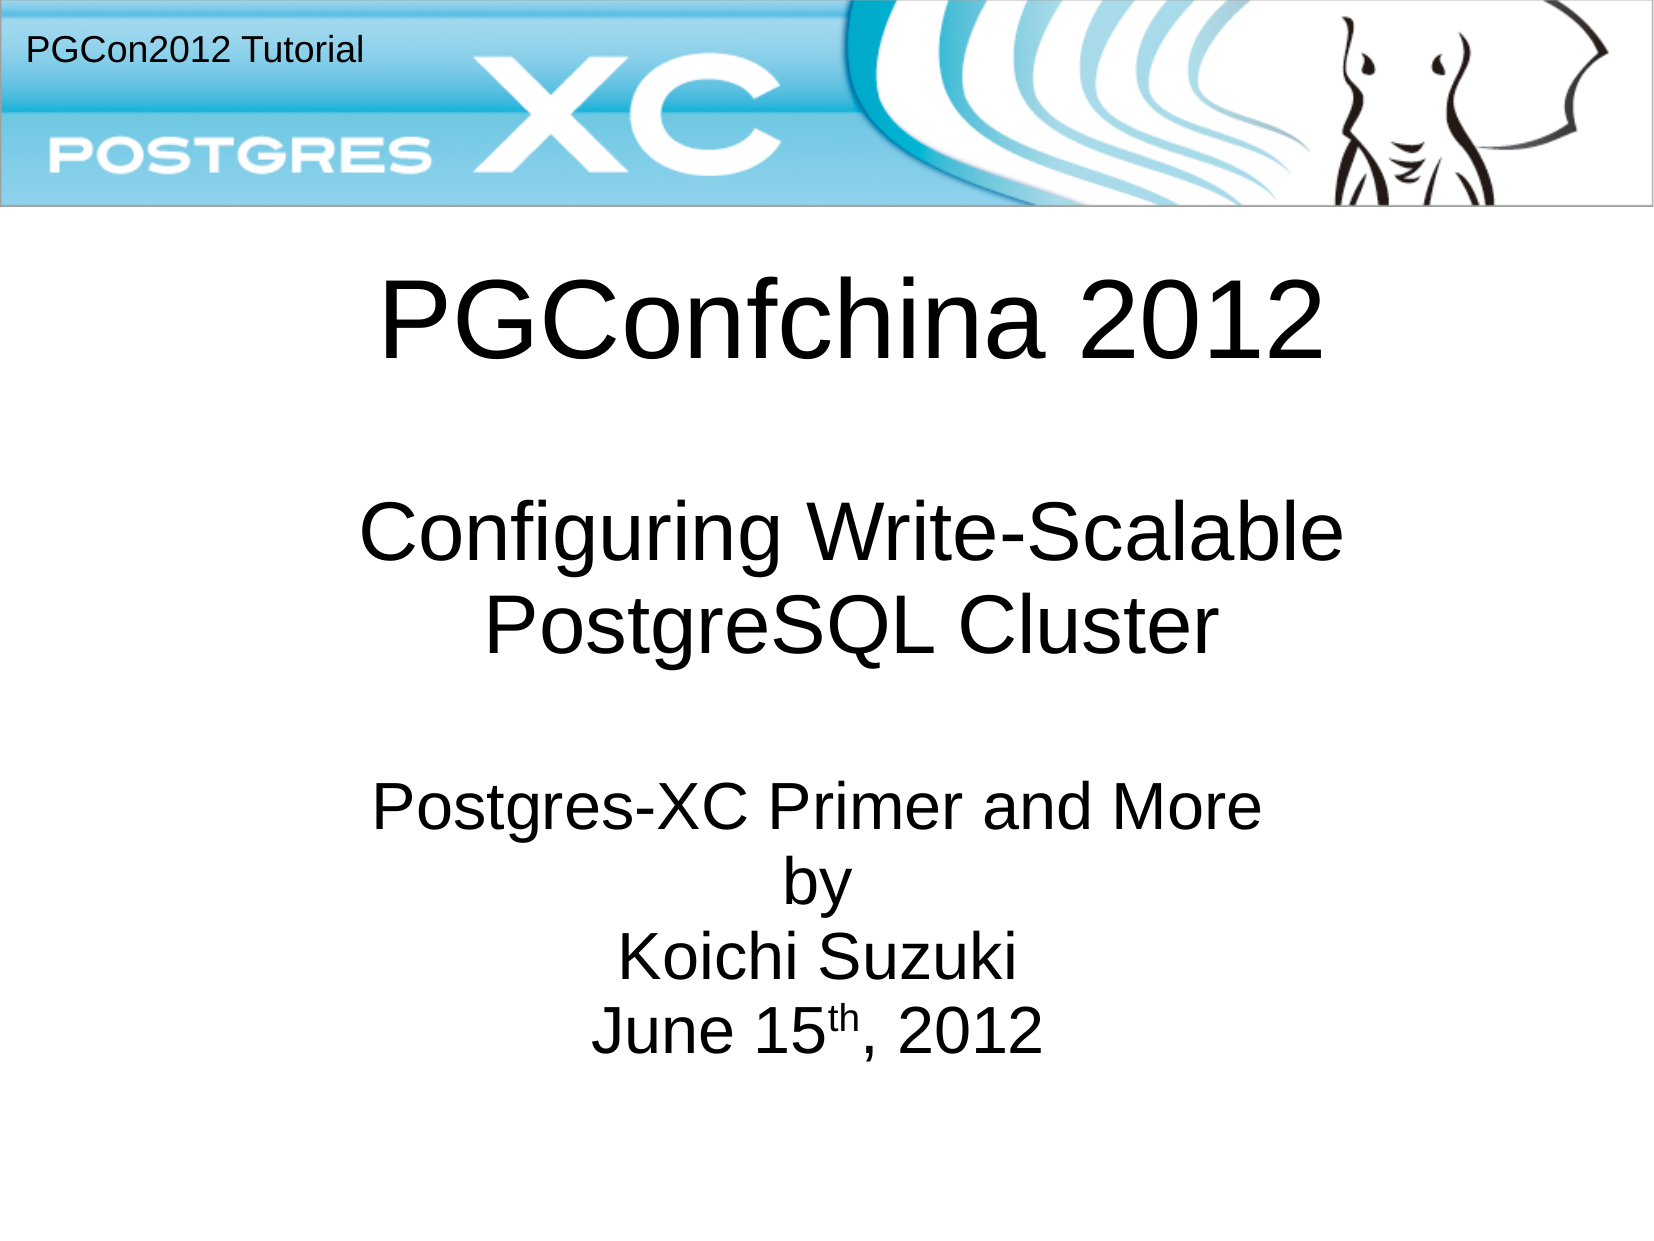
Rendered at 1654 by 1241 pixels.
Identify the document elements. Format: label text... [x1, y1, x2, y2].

picture [0, 0, 1654, 207]
title PGConfchina 2012 Configuring Write-Scalable PostgreSQL Cluster [108, 256, 1597, 672]
text_box PGCon2012 Tutorial [10, 21, 1181, 79]
subtitle Postgres-XC Primer and More by Koichi Suzuki June 15th, 2012 [74, 694, 1563, 1144]
